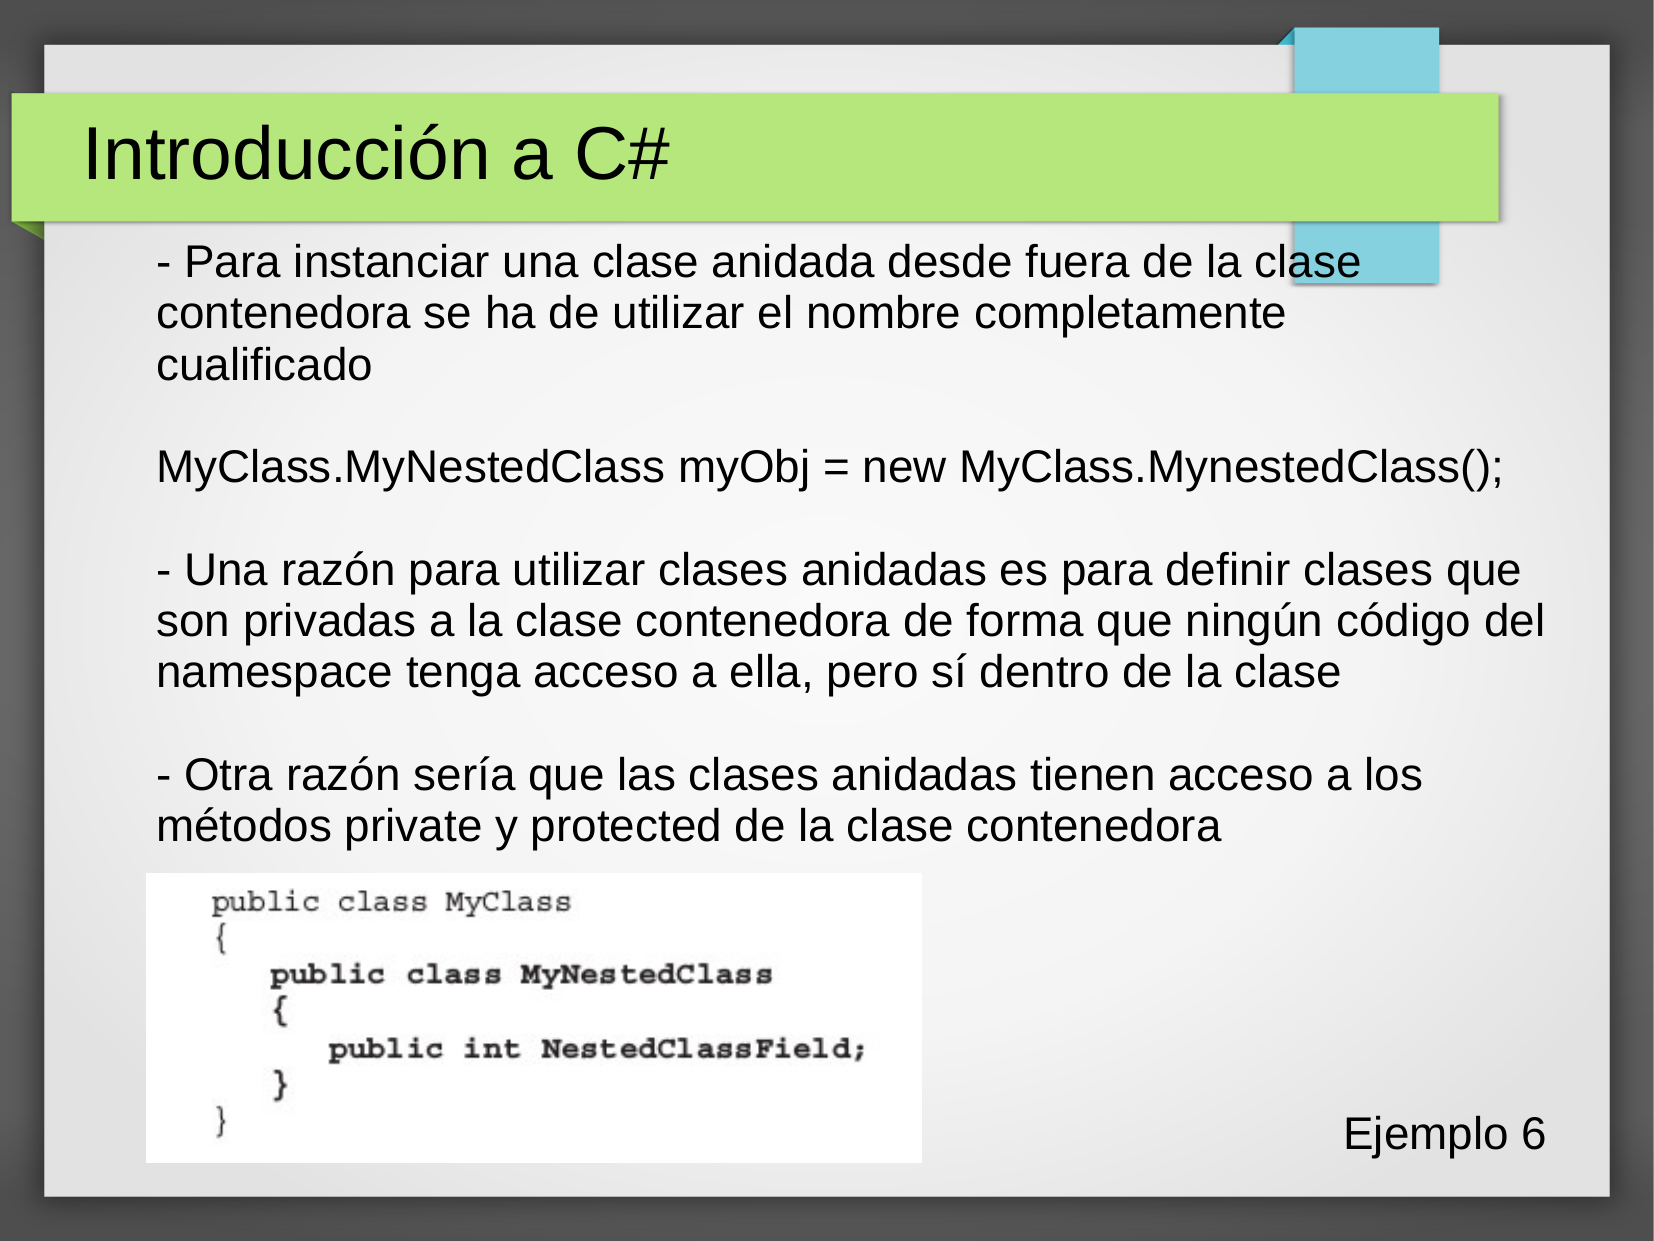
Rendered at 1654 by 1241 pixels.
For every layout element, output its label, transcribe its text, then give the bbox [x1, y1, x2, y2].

text_box - Para instanciar una clase anidada desde fuera de la clase contenedora se ha de utilizar el nombre completamente cualificado MyClass.MyNestedClass myObj = new MyClass.MynestedClass(); - Una razón para utilizar clases anidadas es para definir clases que son privadas a la clase contenedora de forma que ningún código del namespace tenga acceso a ella, pero sí dentro de la clase - Otra razón sería que las clases anidadas tienen acceso a los métodos private y protected de la clase contenedora Ejemplo 6 [82, 236, 1548, 1159]
picture [0, 0, 1654, 1241]
title Introducción a C# [82, 94, 1264, 213]
